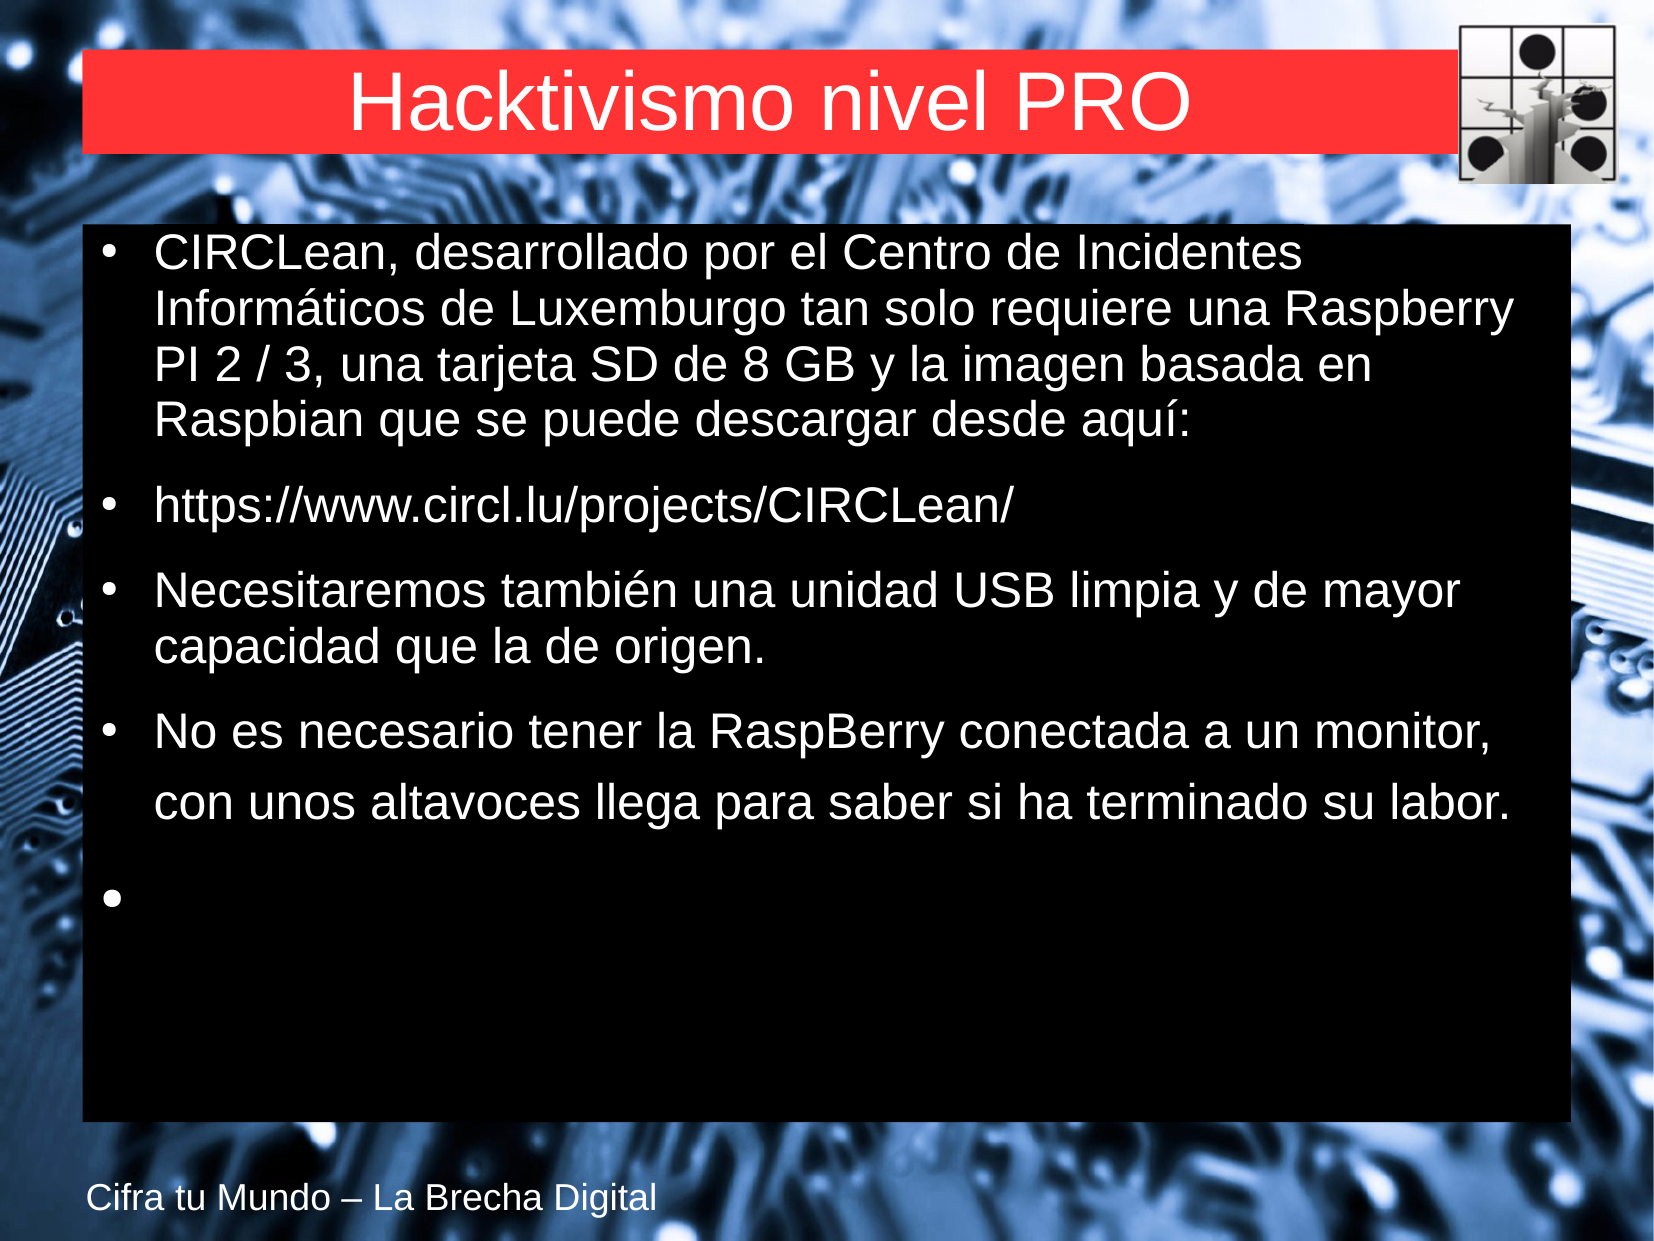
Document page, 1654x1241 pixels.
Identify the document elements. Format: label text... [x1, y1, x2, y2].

title Hacktivismo nivel PRO [82, 49, 1458, 154]
text_box Cifra tu Mundo – La Brecha Digital [70, 1169, 1453, 1226]
list CIRCLean, desarrollado por el Centro de Incidentes Informáticos de Luxemburgo tan solo requiere una Raspberry PI 2 / 3, una tarjeta SD de 8 GB y la imagen basada en Raspbian que se puede descargar desde aquí: https://www.circl.lu/projects/CIRCLean/ Necesitaremos también una unidad USB limpia y de mayor capacidad que la de origen. No es necesario tener la RaspBerry conectada a un monitor, con unos altavoces llega para saber si ha terminado su labor. [82, 224, 1571, 1123]
picture [0, 0, 1654, 1241]
